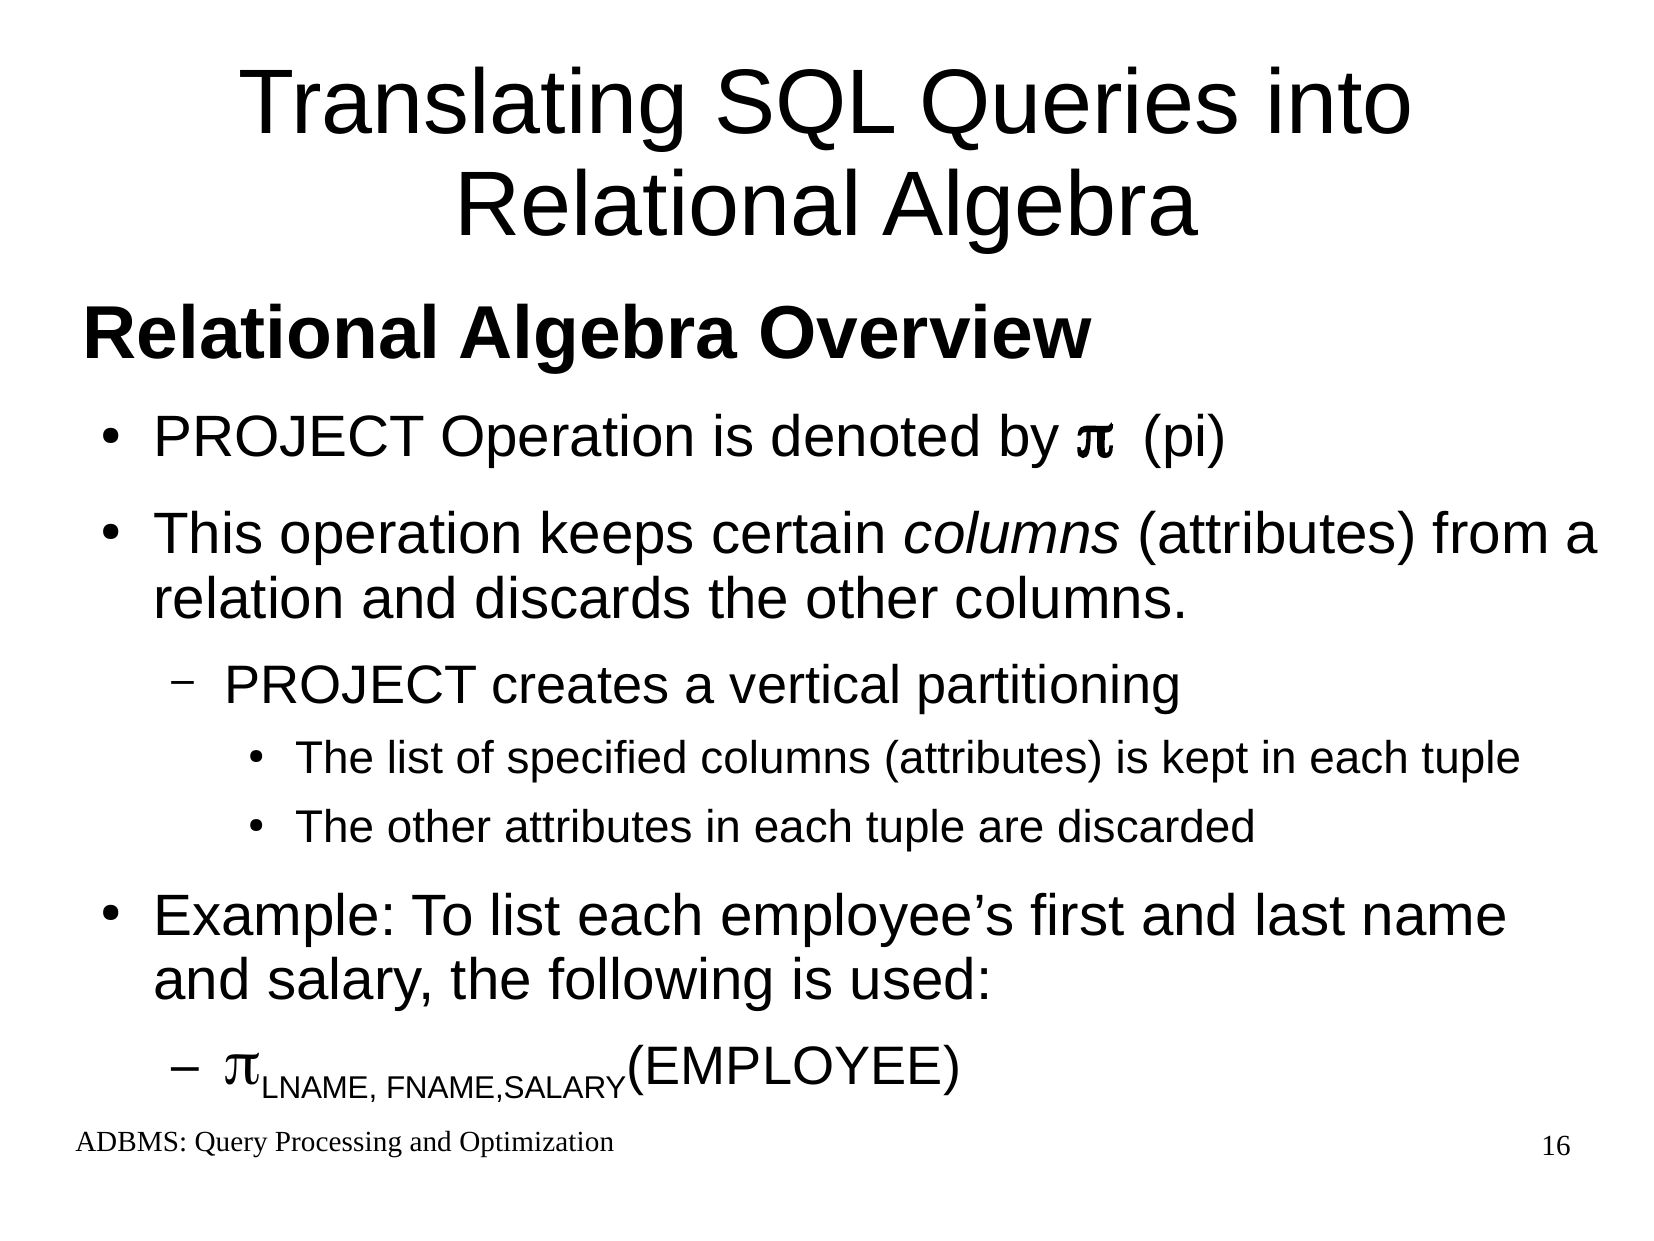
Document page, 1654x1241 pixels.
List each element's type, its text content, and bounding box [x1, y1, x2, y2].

title Translating SQL Queries into Relational Algebra [82, 49, 1571, 257]
list Relational Algebra Overview PROJECT Operation is denoted by (pi) This operation keeps certain columns (attributes) from a relation and discards the other columns. PROJECT creates a vertical partitioning The list of specified columns (attributes) is kept in each tuple The other attributes in each tuple are discarded Example: To list each employee’s first and last name and salary, the following is used: LNAME, FNAME,SALARY(EMPLOYEE) [82, 290, 1606, 1156]
